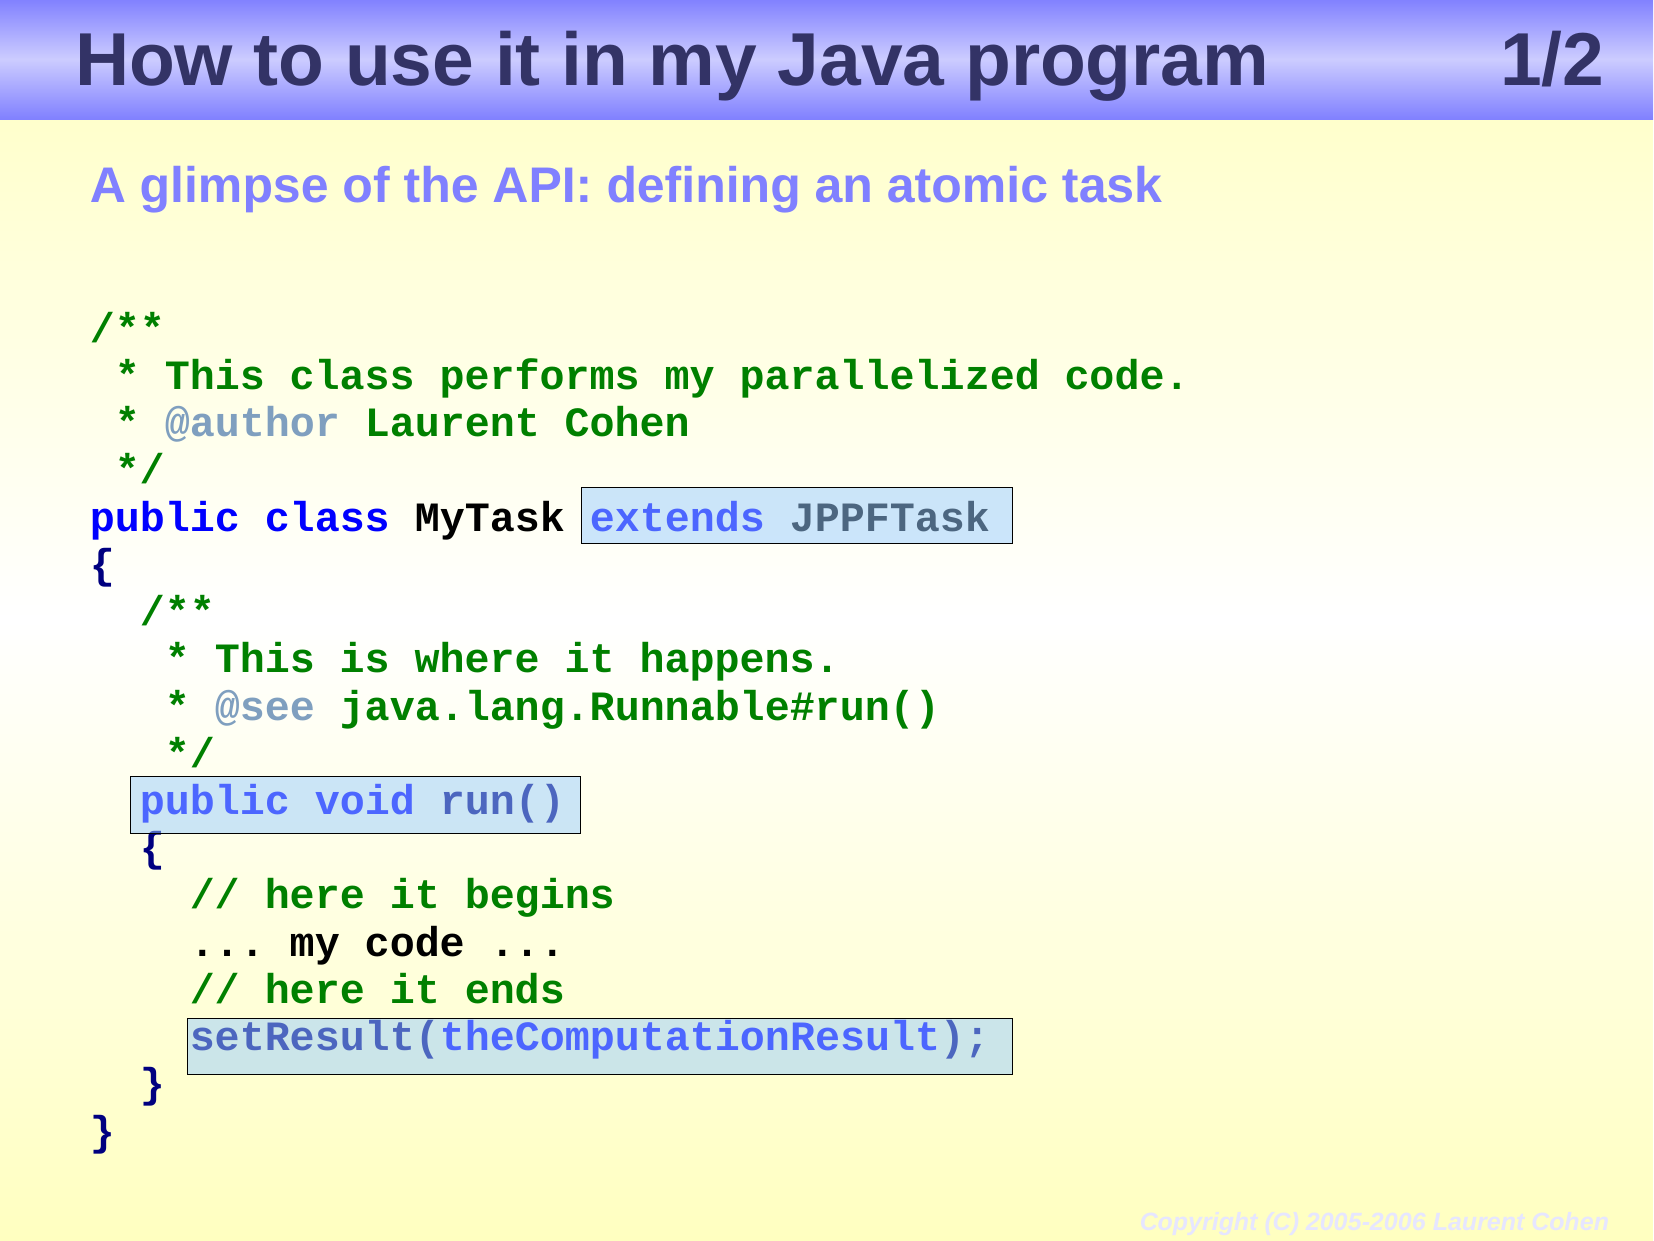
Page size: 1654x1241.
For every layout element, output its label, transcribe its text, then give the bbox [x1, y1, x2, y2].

text_box [187, 1018, 1013, 1075]
text_box [130, 776, 581, 834]
text_box /** * This class performs my parallelized code. * @author Laurent Cohen */ public class MyTask extends JPPFTask { /** * This is where it happens. * @see java.lang.Runnable#run() */ public void run() { // here it begins ... my code ... // here it ends setResult(theComputationResult); } } [75, 300, 1576, 1175]
title How to use it in my Java program 1/2 [0, 0, 1653, 120]
text_box A glimpse of the API: defining an atomic task [75, 150, 1257, 226]
text_box [581, 487, 1013, 544]
